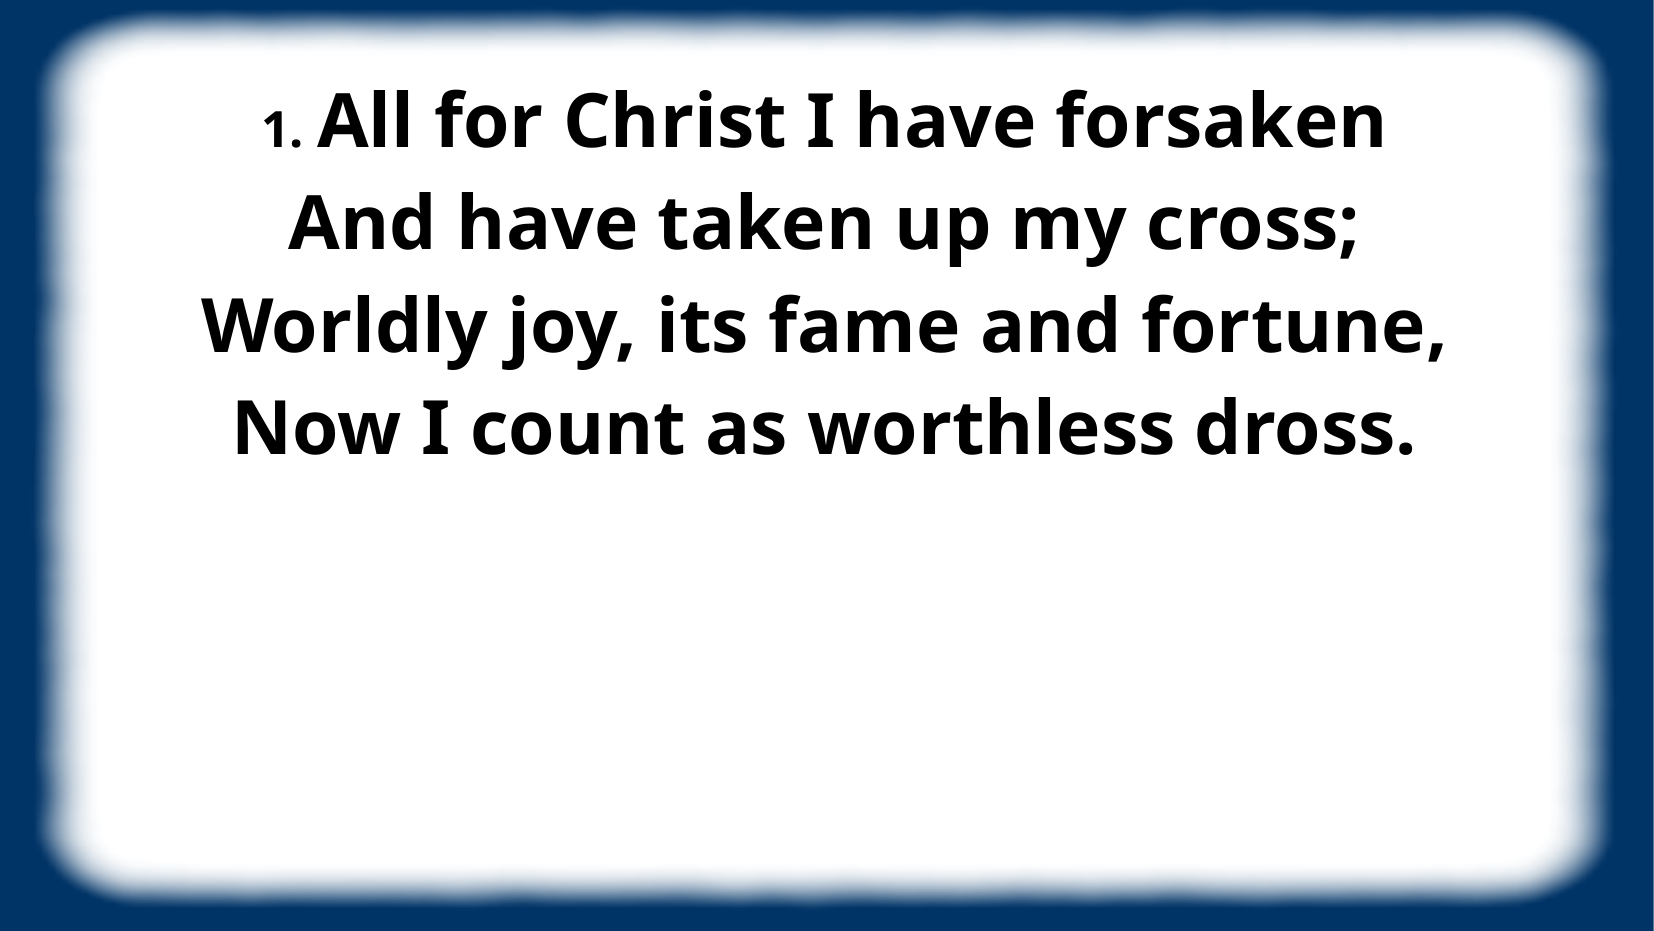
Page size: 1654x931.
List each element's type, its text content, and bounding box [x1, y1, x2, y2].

text_box 1. All for Christ I have forsaken And have taken up my cross; Worldly joy, its fame and fortune, Now I count as worthless dross. [90, 60, 1561, 473]
picture [0, 0, 1654, 931]
